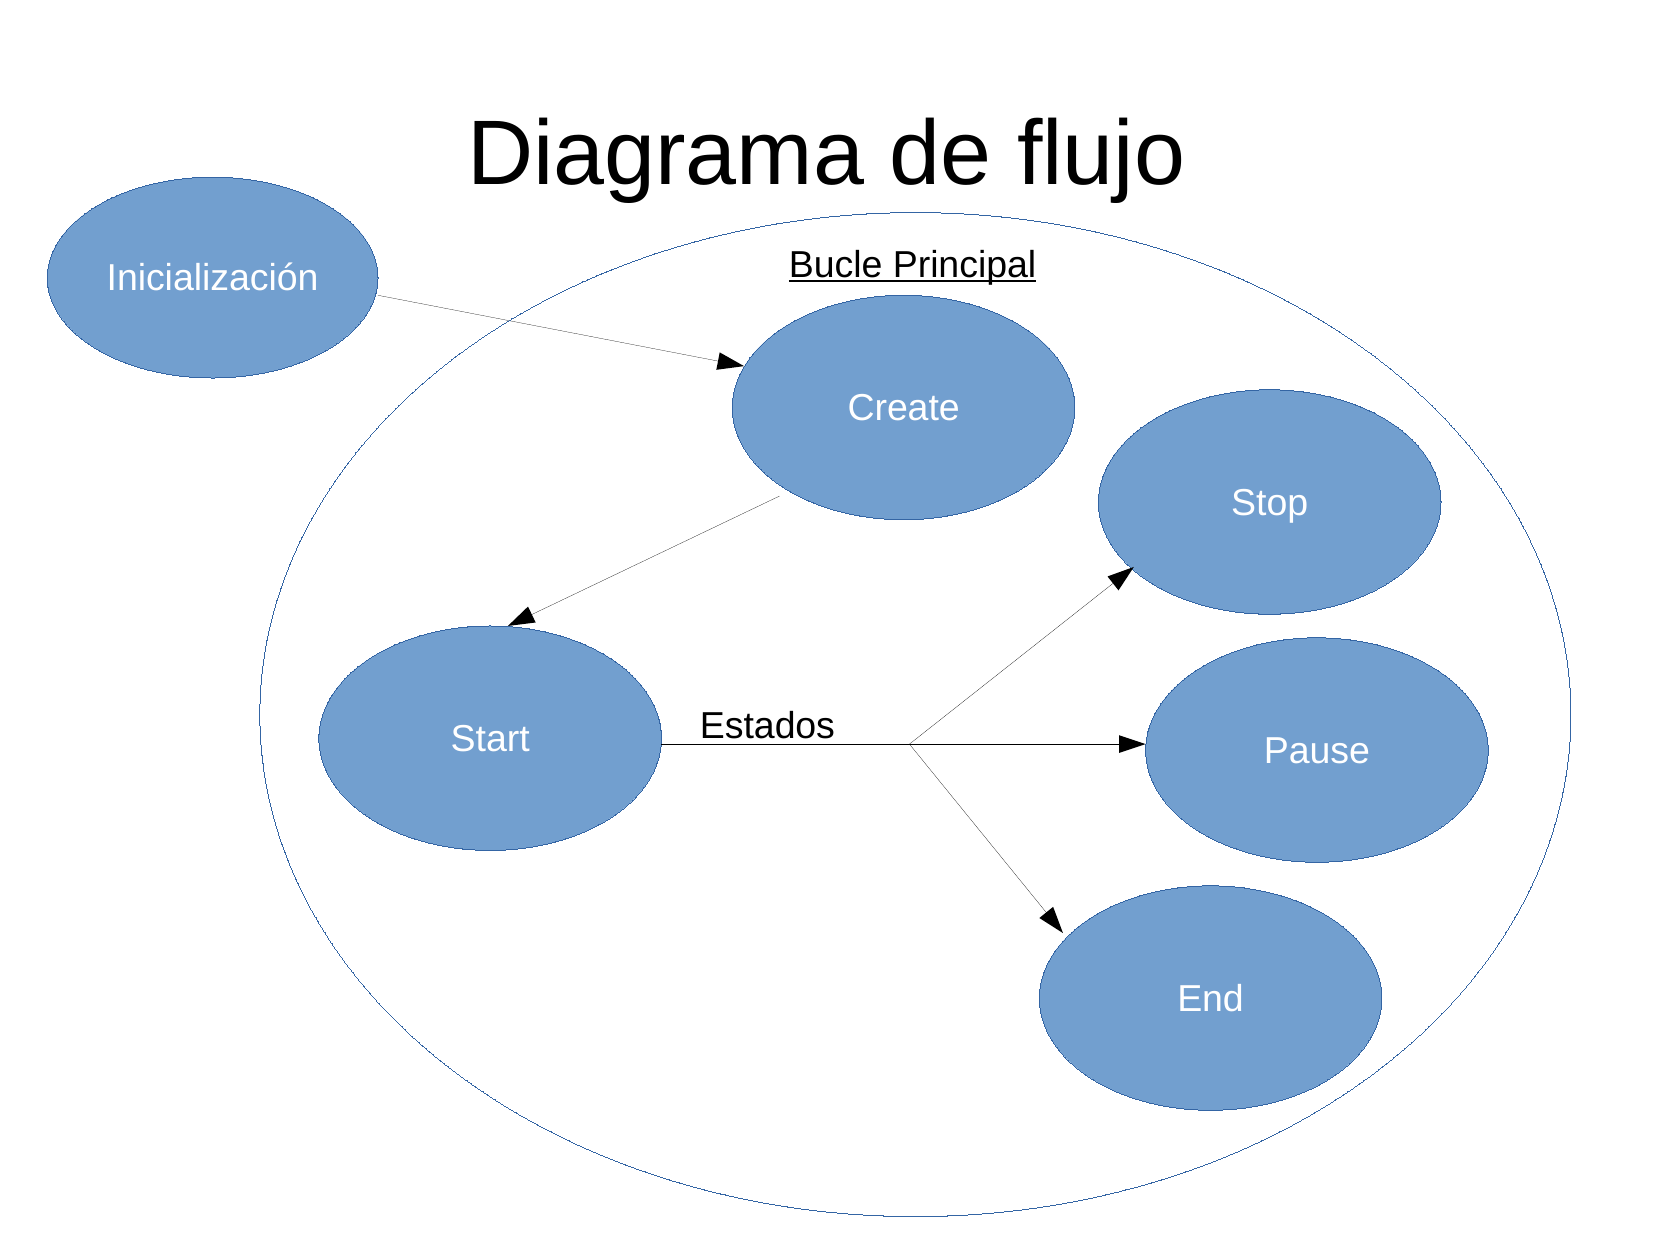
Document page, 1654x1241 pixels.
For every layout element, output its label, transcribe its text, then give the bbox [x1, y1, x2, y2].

text_box Stop [1098, 389, 1442, 615]
text_box Bucle Principal [774, 236, 1052, 294]
text_box Estados [685, 745, 850, 754]
text_box Inicialización [47, 177, 379, 379]
text_box End [1039, 885, 1382, 1111]
text_box Pause [1145, 637, 1489, 863]
title Diagrama de flujo [82, 49, 1571, 257]
text_box Start [318, 625, 662, 851]
text_box Create [732, 295, 1075, 520]
text_box Estados [685, 696, 850, 744]
